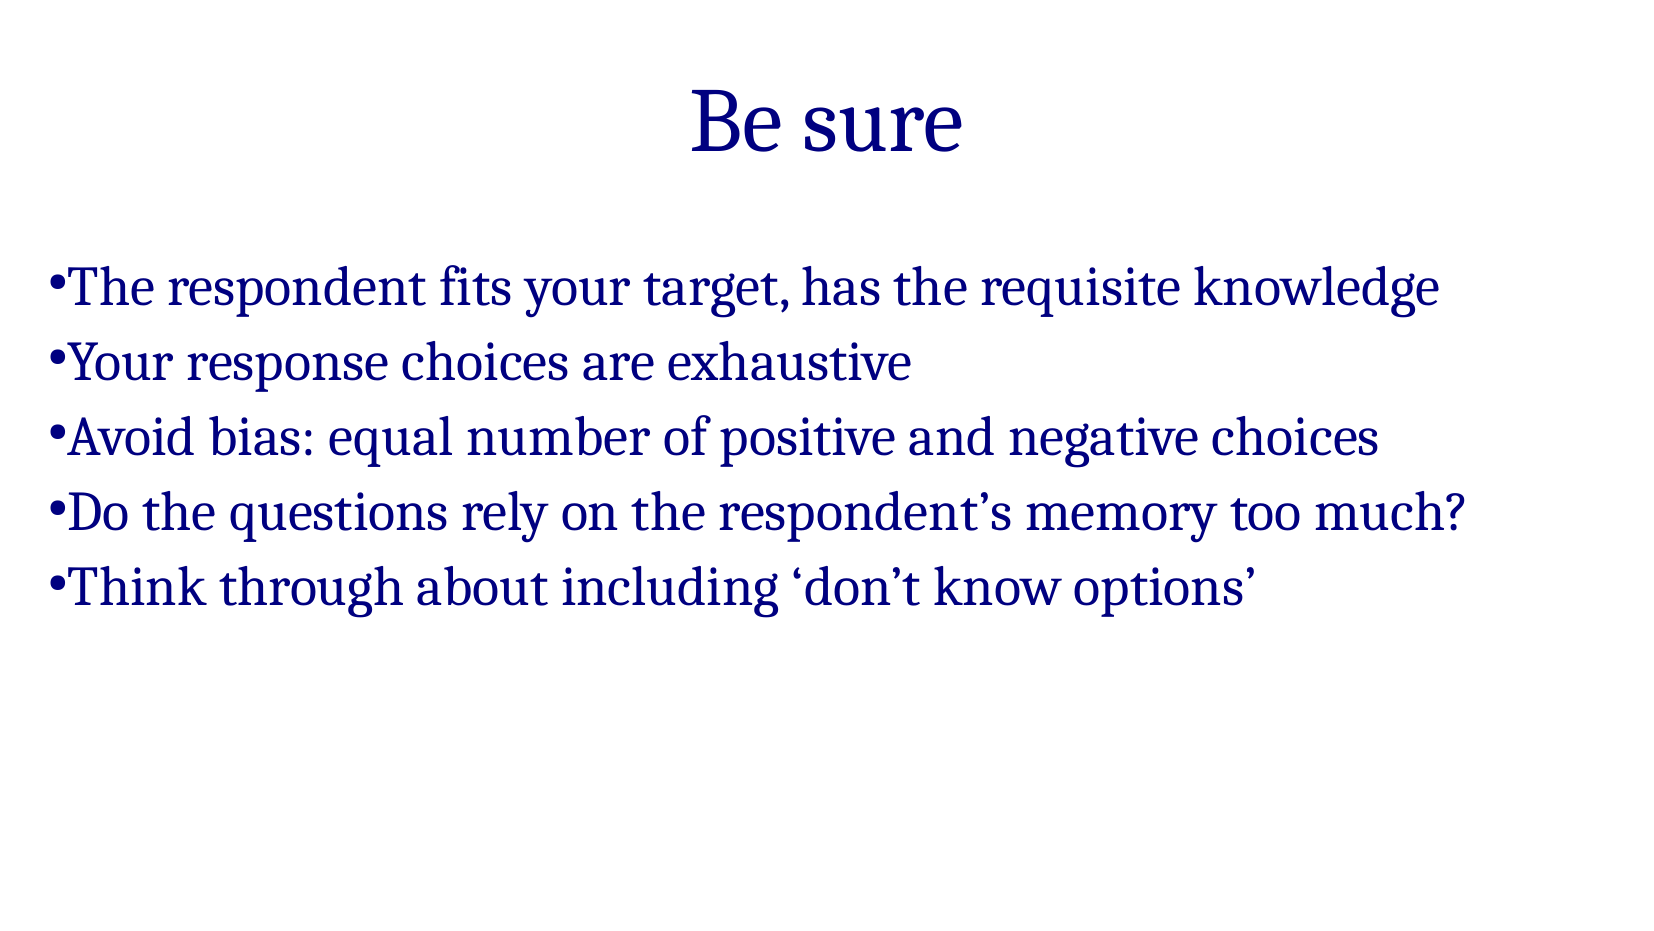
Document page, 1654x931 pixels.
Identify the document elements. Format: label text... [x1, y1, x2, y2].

list The respondent fits your target, has the requisite knowledge Your response choices are exhaustive Avoid bias: equal number of positive and negative choices Do the questions rely on the respondent’s memory too much? Think through about including ‘don’t know options’ [47, 256, 1536, 736]
title Be sure [82, 37, 1571, 193]
